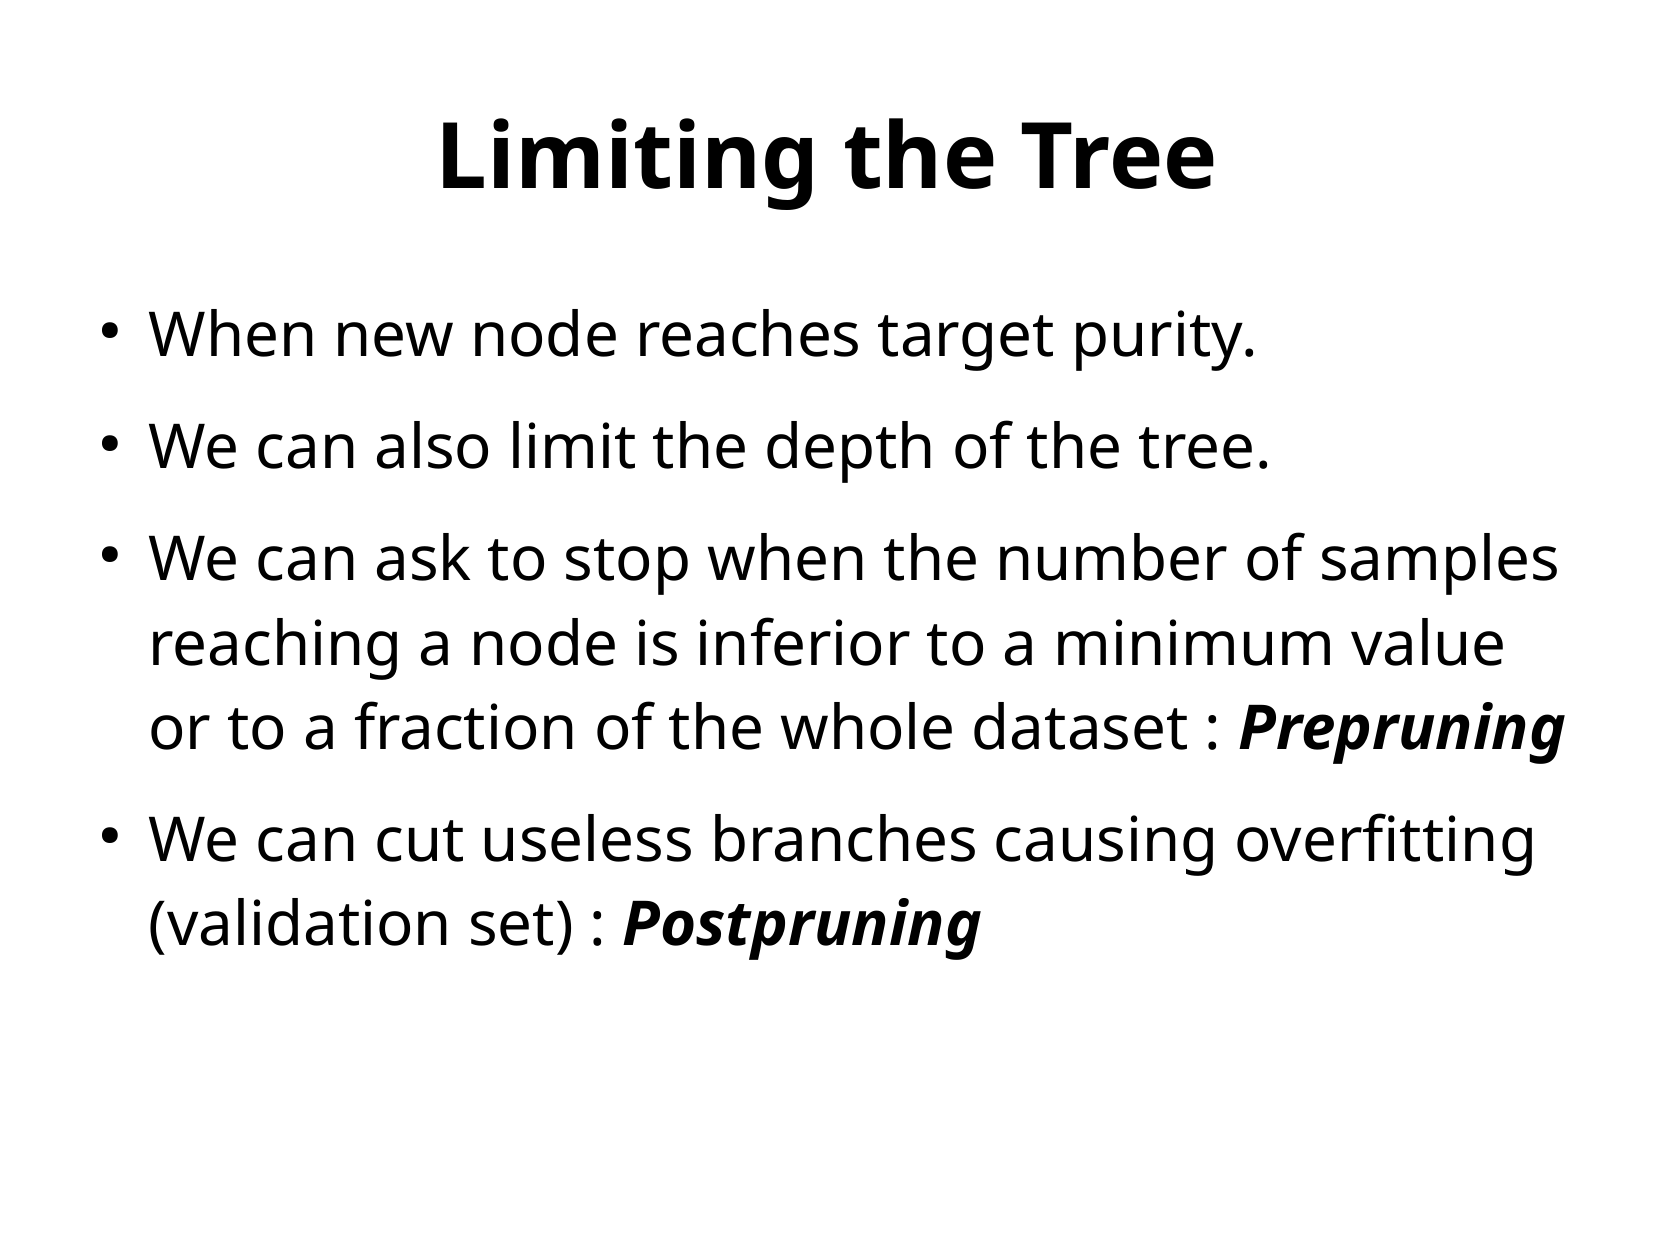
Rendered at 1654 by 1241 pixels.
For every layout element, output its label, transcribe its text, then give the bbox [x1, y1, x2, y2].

title Limiting the Tree [82, 49, 1571, 257]
list When new node reaches target purity. We can also limit the depth of the tree. We can ask to stop when the number of samples reaching a node is inferior to a minimum value or to a fraction of the whole dataset : Prepruning We can cut useless branches causing overfitting (validation set) : Postpruning [82, 290, 1571, 1010]
